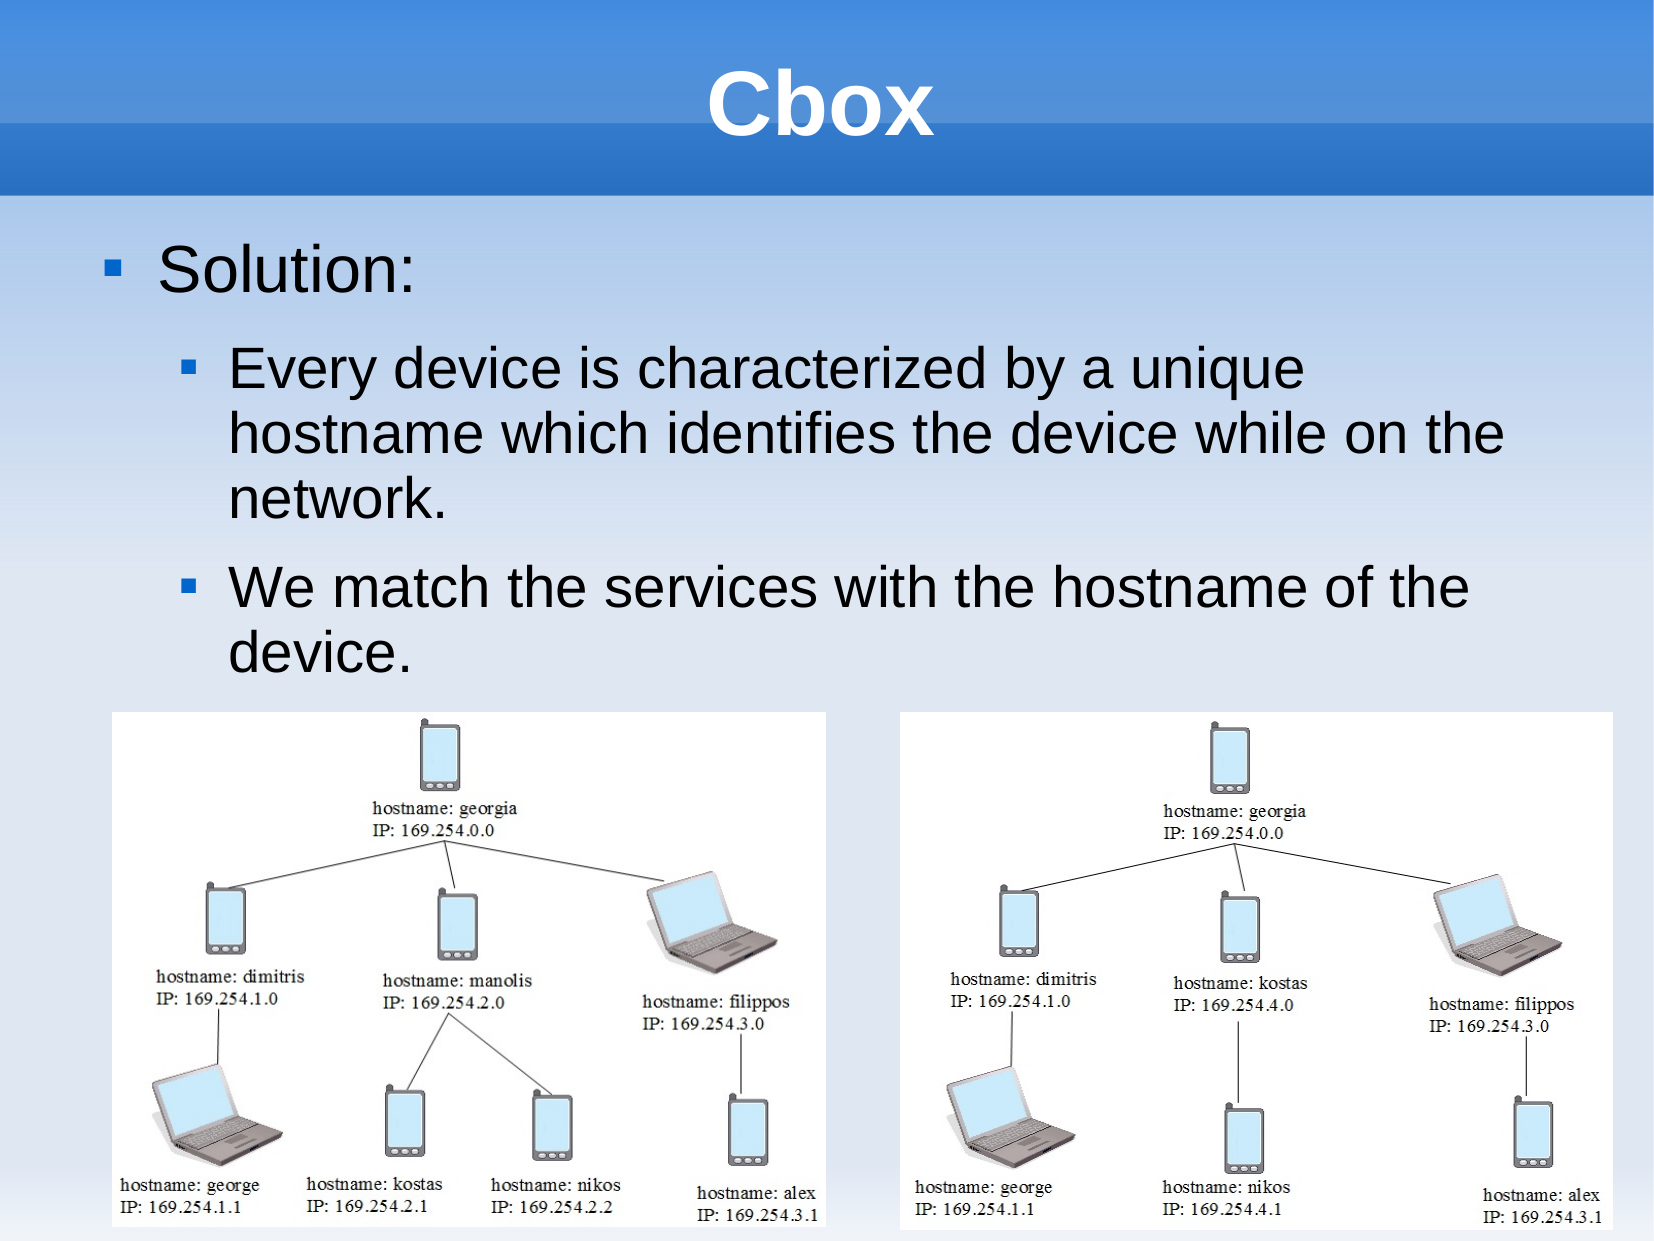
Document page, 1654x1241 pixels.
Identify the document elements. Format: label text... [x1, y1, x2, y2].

picture [0, 0, 1654, 1241]
title Cbox [76, 0, 1565, 208]
list Solution: Every device is characterized by a unique hostname which identifies the device while on the network. We match the services with the hostname of the device. [86, 231, 1576, 1051]
